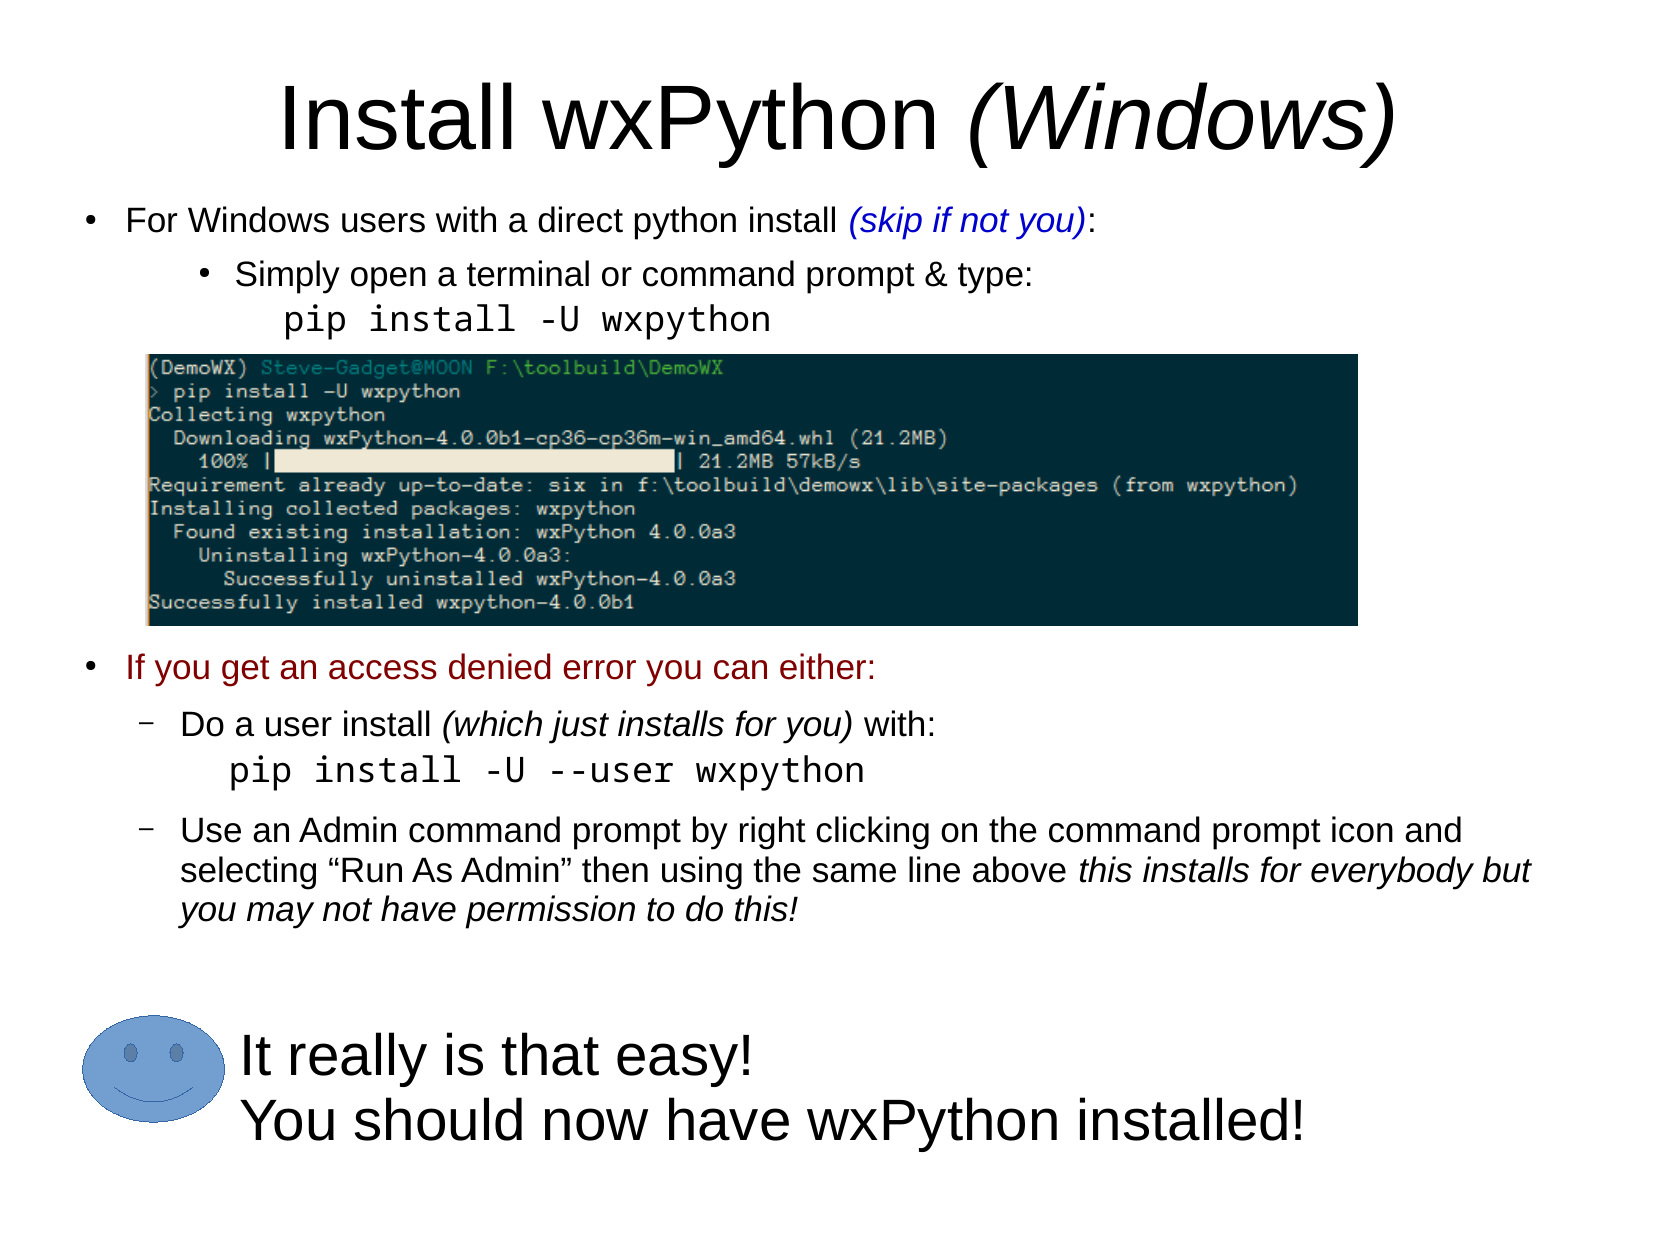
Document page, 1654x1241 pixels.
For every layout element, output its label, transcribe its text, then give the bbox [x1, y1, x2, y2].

picture [324, 435, 335, 444]
picture [225, 599, 235, 608]
picture [1088, 482, 1098, 491]
picture [450, 599, 473, 613]
picture [274, 552, 285, 561]
picture [674, 526, 679, 536]
picture [1213, 482, 1223, 496]
picture [737, 454, 773, 468]
picture [274, 388, 285, 397]
picture [200, 454, 208, 468]
picture [225, 571, 310, 585]
picture [461, 506, 510, 519]
picture [325, 552, 348, 566]
picture [674, 573, 679, 583]
picture [799, 431, 823, 444]
picture [513, 360, 523, 377]
picture [314, 599, 321, 608]
list For Windows users with a direct python install (skip if not you): Simply open a terminal or command prompt & type: pip install -U wxpython If you get an access denied error you can either: Do a user install (which just installs for you) with: pip install -U --user wxpython Use an Admin command prompt by right clicking on the command prompt icon and selecting “Run As Admin” then using the same line above this installs for everybody but you may not have permission to do this! [70, 200, 1560, 934]
picture [375, 529, 398, 538]
picture [1224, 478, 1246, 496]
picture [462, 524, 473, 538]
picture [387, 576, 410, 585]
picture [236, 431, 273, 444]
picture [277, 595, 283, 608]
picture [461, 431, 473, 444]
picture [689, 435, 696, 444]
picture [314, 477, 321, 491]
picture [889, 477, 896, 491]
picture [799, 477, 873, 491]
picture [375, 431, 435, 444]
picture [602, 482, 609, 491]
picture [513, 431, 521, 444]
picture [425, 576, 448, 585]
picture [574, 595, 585, 608]
picture [430, 361, 434, 373]
picture [413, 360, 419, 368]
picture [537, 506, 585, 519]
picture [1187, 482, 1210, 491]
text_box It really is that easy! You should now have wxPython installed! [224, 1015, 1524, 1161]
picture [427, 524, 433, 538]
picture [727, 571, 735, 585]
picture [499, 548, 510, 561]
picture [336, 506, 360, 514]
picture [663, 435, 685, 444]
picture [361, 599, 373, 608]
picture [913, 478, 923, 491]
picture [226, 431, 233, 444]
picture [449, 529, 460, 538]
picture [287, 407, 385, 425]
picture [612, 482, 623, 491]
picture [664, 478, 674, 494]
picture [838, 454, 848, 471]
picture [314, 571, 335, 585]
picture [377, 595, 383, 608]
picture [902, 482, 909, 491]
picture [350, 595, 360, 608]
picture [399, 553, 410, 566]
picture [250, 506, 273, 519]
picture [675, 478, 710, 491]
picture [288, 365, 297, 372]
picture [239, 412, 246, 421]
picture [1247, 478, 1286, 491]
picture [214, 501, 220, 514]
picture [724, 431, 785, 444]
picture [952, 482, 959, 491]
picture [563, 431, 585, 444]
picture [337, 384, 348, 397]
picture [276, 529, 283, 538]
picture [362, 553, 373, 561]
picture [599, 595, 623, 608]
picture [789, 478, 799, 494]
picture [474, 477, 498, 491]
picture [474, 599, 485, 613]
picture [850, 459, 860, 468]
picture [713, 454, 720, 468]
picture [314, 529, 321, 538]
picture [413, 548, 460, 561]
picture [436, 431, 448, 444]
picture [988, 482, 1035, 496]
picture [425, 384, 460, 397]
picture [488, 595, 535, 608]
picture [437, 599, 448, 608]
picture [486, 529, 510, 538]
picture [339, 571, 346, 585]
picture [264, 595, 271, 608]
picture [449, 571, 473, 585]
picture [336, 477, 385, 496]
picture [725, 478, 748, 491]
picture [414, 576, 421, 585]
picture [913, 431, 935, 444]
picture [276, 360, 283, 372]
title Install wxPython (Windows) [94, 35, 1583, 201]
picture [375, 388, 398, 402]
picture [752, 482, 759, 491]
picture [400, 482, 435, 496]
picture [700, 454, 710, 468]
picture [226, 501, 232, 514]
picture [161, 482, 198, 496]
picture [638, 360, 648, 377]
picture [212, 482, 222, 491]
picture [152, 501, 158, 514]
picture [263, 384, 272, 397]
picture [375, 548, 398, 561]
picture [700, 435, 710, 444]
picture [699, 524, 727, 538]
picture [1149, 482, 1173, 491]
picture [575, 482, 585, 491]
picture [324, 482, 335, 491]
picture [237, 552, 260, 561]
picture [175, 524, 184, 538]
picture [699, 571, 723, 585]
picture [299, 524, 310, 538]
picture [625, 360, 635, 374]
picture [437, 478, 460, 491]
picture [175, 431, 223, 444]
picture [289, 548, 296, 561]
picture [1114, 478, 1121, 496]
picture [962, 478, 971, 491]
picture [289, 384, 296, 397]
picture [1038, 478, 1048, 491]
picture [401, 360, 408, 372]
picture [812, 454, 835, 468]
picture [302, 384, 308, 397]
picture [537, 524, 635, 543]
picture [237, 388, 260, 397]
picture [211, 454, 248, 468]
picture [877, 478, 886, 494]
picture [1049, 482, 1085, 496]
picture [276, 435, 283, 444]
picture [227, 553, 233, 561]
picture [162, 360, 235, 374]
picture [275, 478, 285, 491]
picture [227, 388, 233, 397]
picture [286, 506, 310, 514]
picture [677, 524, 685, 538]
picture [927, 478, 936, 494]
picture [364, 529, 371, 538]
picture [399, 524, 423, 538]
picture [463, 548, 485, 561]
picture [827, 431, 834, 444]
picture [650, 360, 723, 374]
picture [487, 360, 497, 374]
picture [263, 548, 272, 561]
picture [314, 553, 321, 561]
picture [189, 388, 196, 397]
picture [486, 431, 510, 444]
picture [399, 595, 423, 608]
picture [287, 599, 298, 613]
picture [614, 360, 620, 374]
picture [900, 431, 910, 444]
picture [299, 482, 310, 491]
picture [250, 599, 260, 608]
picture [224, 482, 273, 491]
picture [388, 365, 398, 372]
picture [1127, 477, 1148, 491]
picture [477, 529, 483, 538]
picture [625, 595, 633, 608]
picture [972, 482, 985, 491]
picture [176, 407, 183, 421]
picture [313, 365, 322, 372]
picture [525, 360, 560, 374]
picture [152, 387, 157, 397]
picture [627, 431, 660, 444]
picture [852, 429, 858, 449]
picture [489, 571, 496, 585]
picture [326, 501, 333, 514]
picture [162, 506, 185, 514]
picture [537, 571, 660, 590]
picture [175, 388, 185, 402]
picture [764, 477, 771, 491]
picture [650, 524, 660, 538]
picture [413, 384, 422, 397]
picture [862, 431, 884, 444]
picture [564, 482, 571, 491]
picture [325, 529, 348, 543]
picture [352, 571, 358, 585]
picture [199, 407, 235, 421]
picture [240, 359, 246, 378]
picture [362, 388, 373, 397]
picture [588, 501, 635, 514]
picture [186, 524, 235, 538]
picture [564, 360, 570, 374]
picture [639, 477, 648, 491]
picture [538, 595, 560, 608]
picture [275, 431, 674, 472]
picture [201, 482, 208, 491]
picture [188, 501, 210, 514]
text_box [82, 1015, 225, 1123]
picture [500, 478, 523, 491]
picture [287, 529, 298, 538]
picture [412, 501, 460, 519]
picture [325, 599, 348, 608]
picture [714, 477, 721, 491]
picture [200, 548, 223, 561]
picture [1290, 476, 1296, 496]
picture [145, 354, 223, 626]
picture [940, 429, 946, 449]
picture [575, 360, 598, 374]
picture [352, 367, 359, 374]
picture [239, 595, 247, 608]
picture [200, 388, 210, 402]
picture [363, 501, 398, 514]
picture [439, 524, 446, 538]
picture [250, 412, 273, 425]
picture [477, 571, 483, 585]
picture [314, 501, 320, 514]
picture [524, 548, 560, 561]
picture [677, 571, 685, 585]
picture [774, 477, 785, 491]
picture [787, 454, 810, 468]
picture [499, 571, 523, 585]
picture [938, 482, 948, 491]
picture [239, 506, 245, 514]
picture [249, 529, 273, 538]
picture [601, 365, 608, 374]
picture [389, 595, 396, 608]
picture [727, 524, 735, 538]
picture [362, 576, 373, 590]
picture [399, 388, 410, 402]
picture [189, 407, 195, 421]
picture [302, 548, 308, 561]
picture [550, 482, 560, 491]
